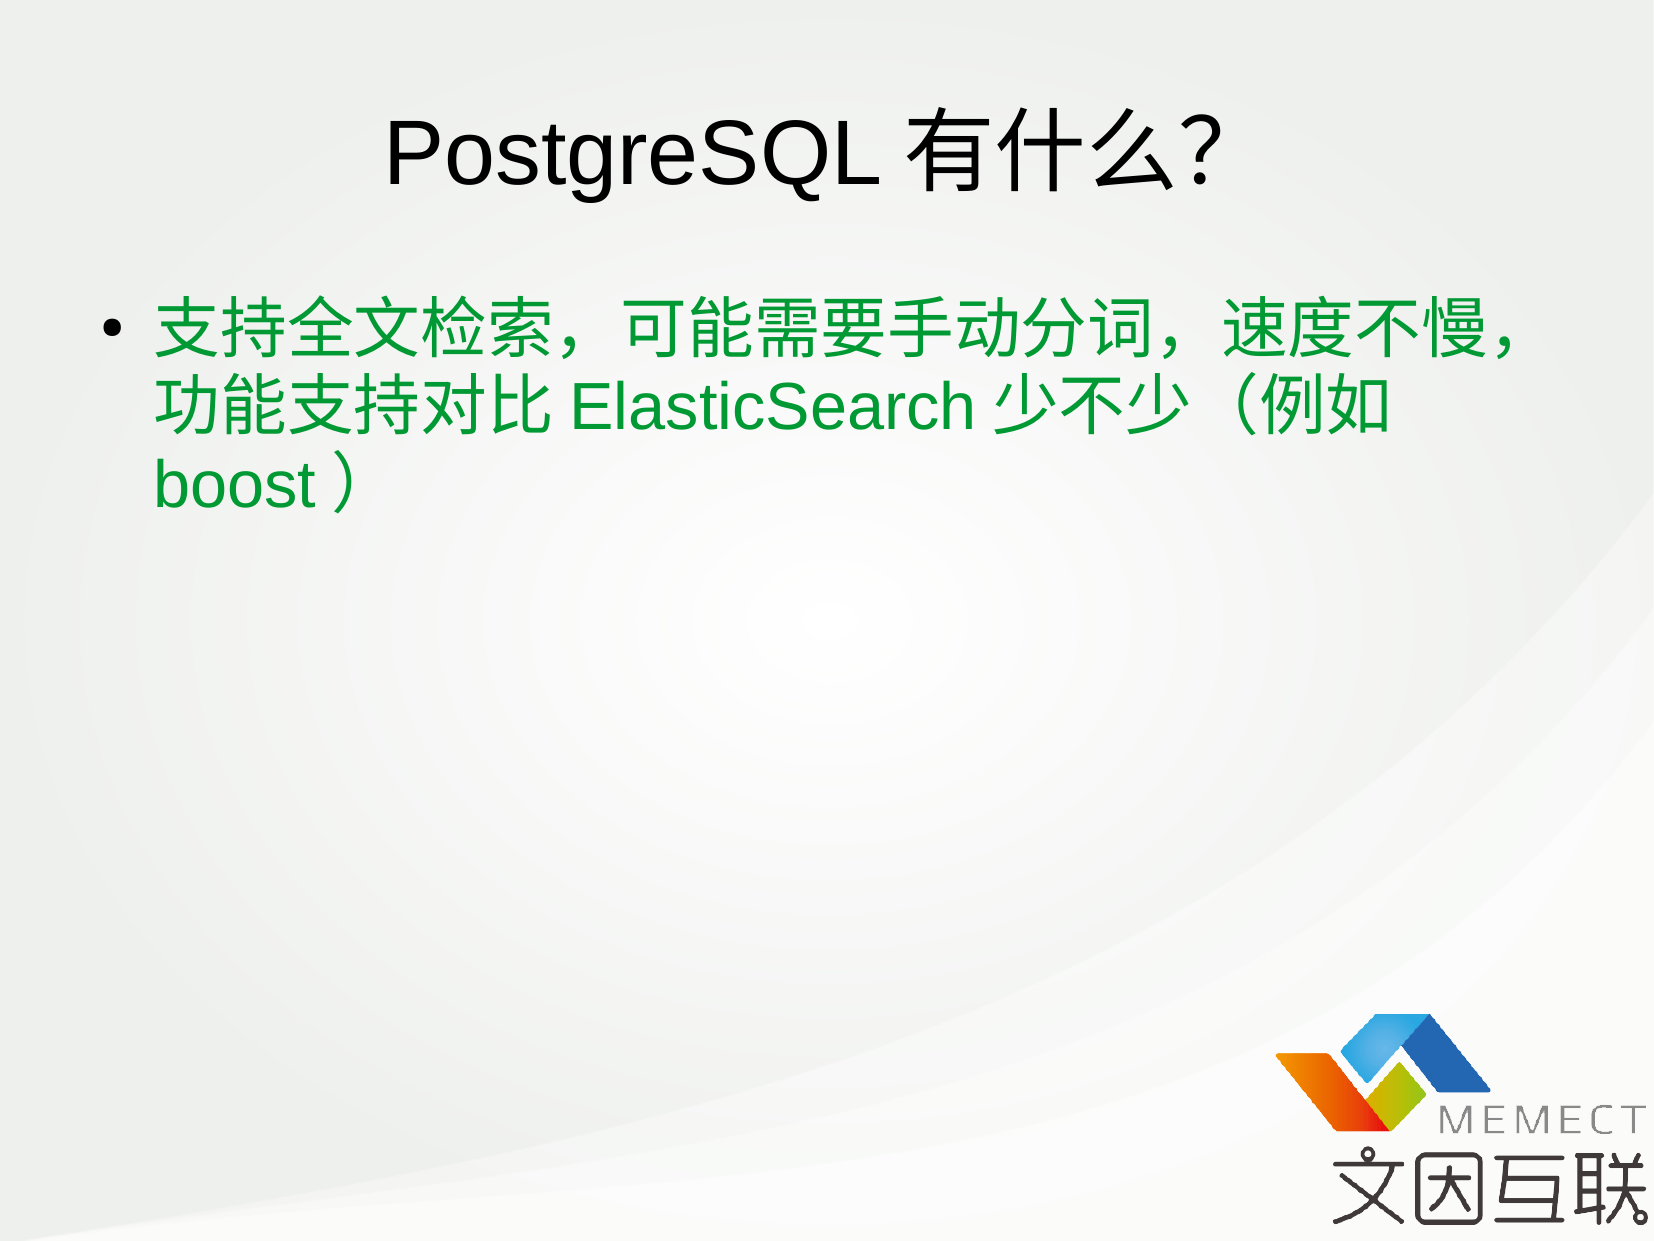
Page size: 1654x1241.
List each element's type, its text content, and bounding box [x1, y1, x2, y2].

picture [0, 0, 1654, 1241]
list 支持全文检索，可能需要手动分词，速度不慢，功能支持对比ElasticSearch少不少（例如boost） [82, 290, 1571, 1010]
title PostgreSQL有什么？ [82, 49, 1571, 257]
